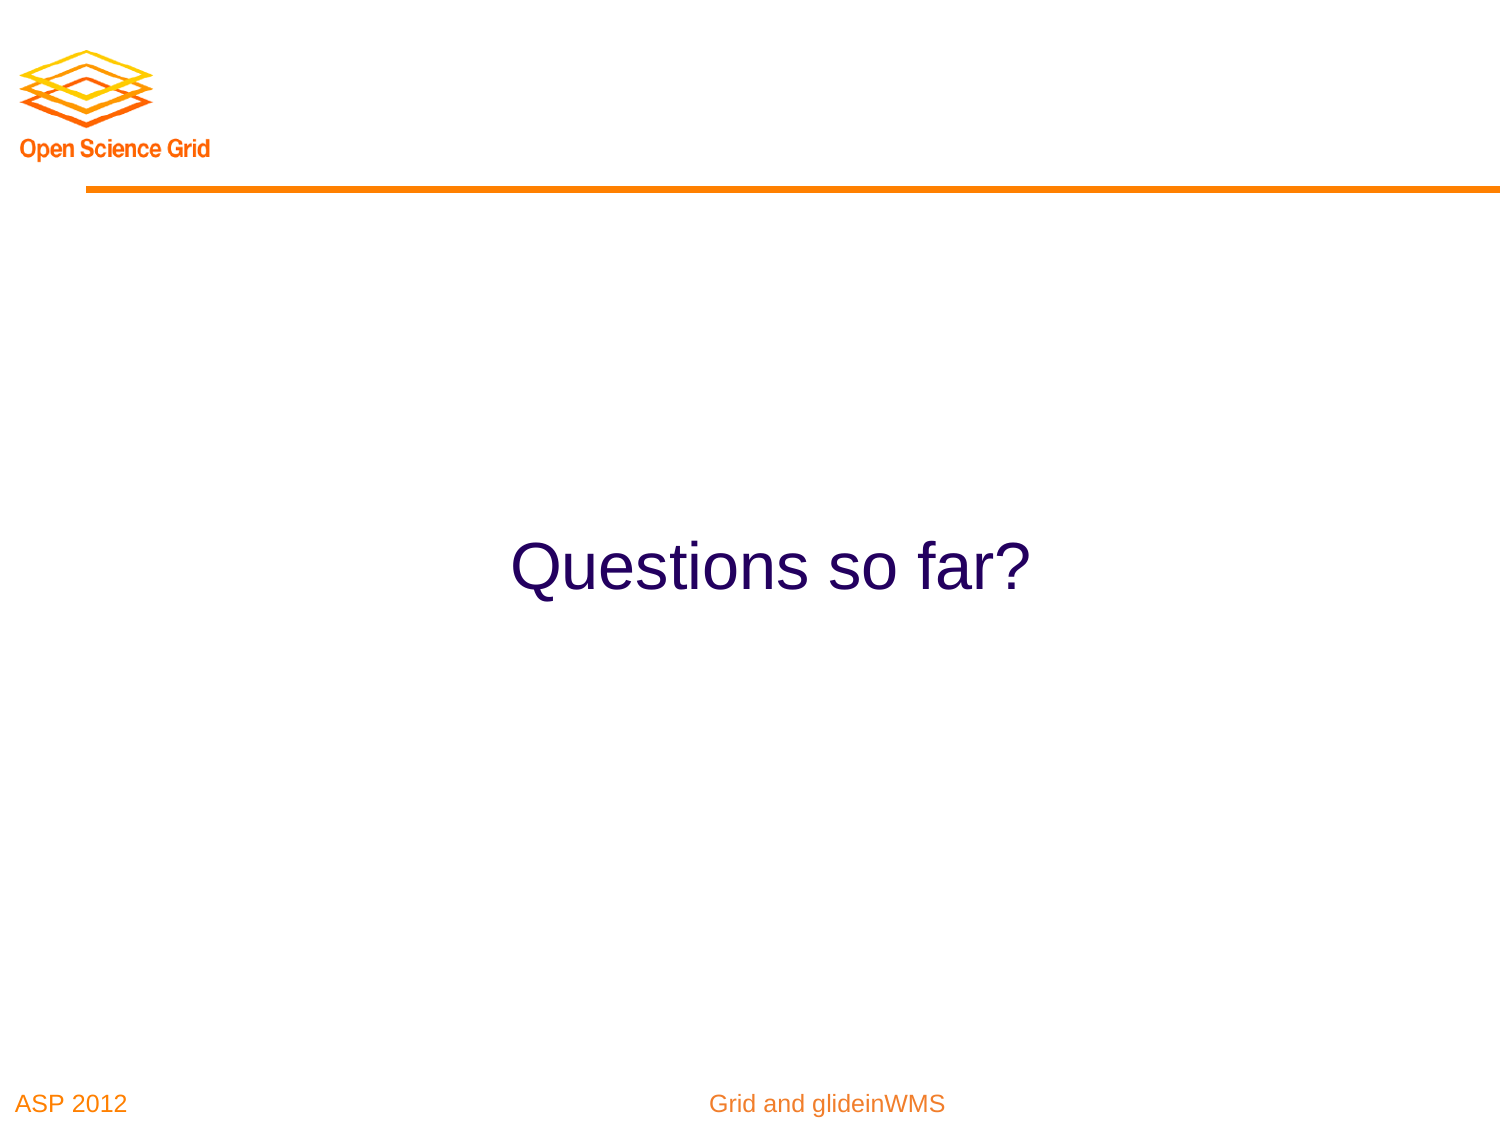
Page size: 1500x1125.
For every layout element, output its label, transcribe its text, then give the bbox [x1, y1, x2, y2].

subtitle Questions so far? [201, 98, 1342, 1027]
picture [0, 27, 229, 179]
